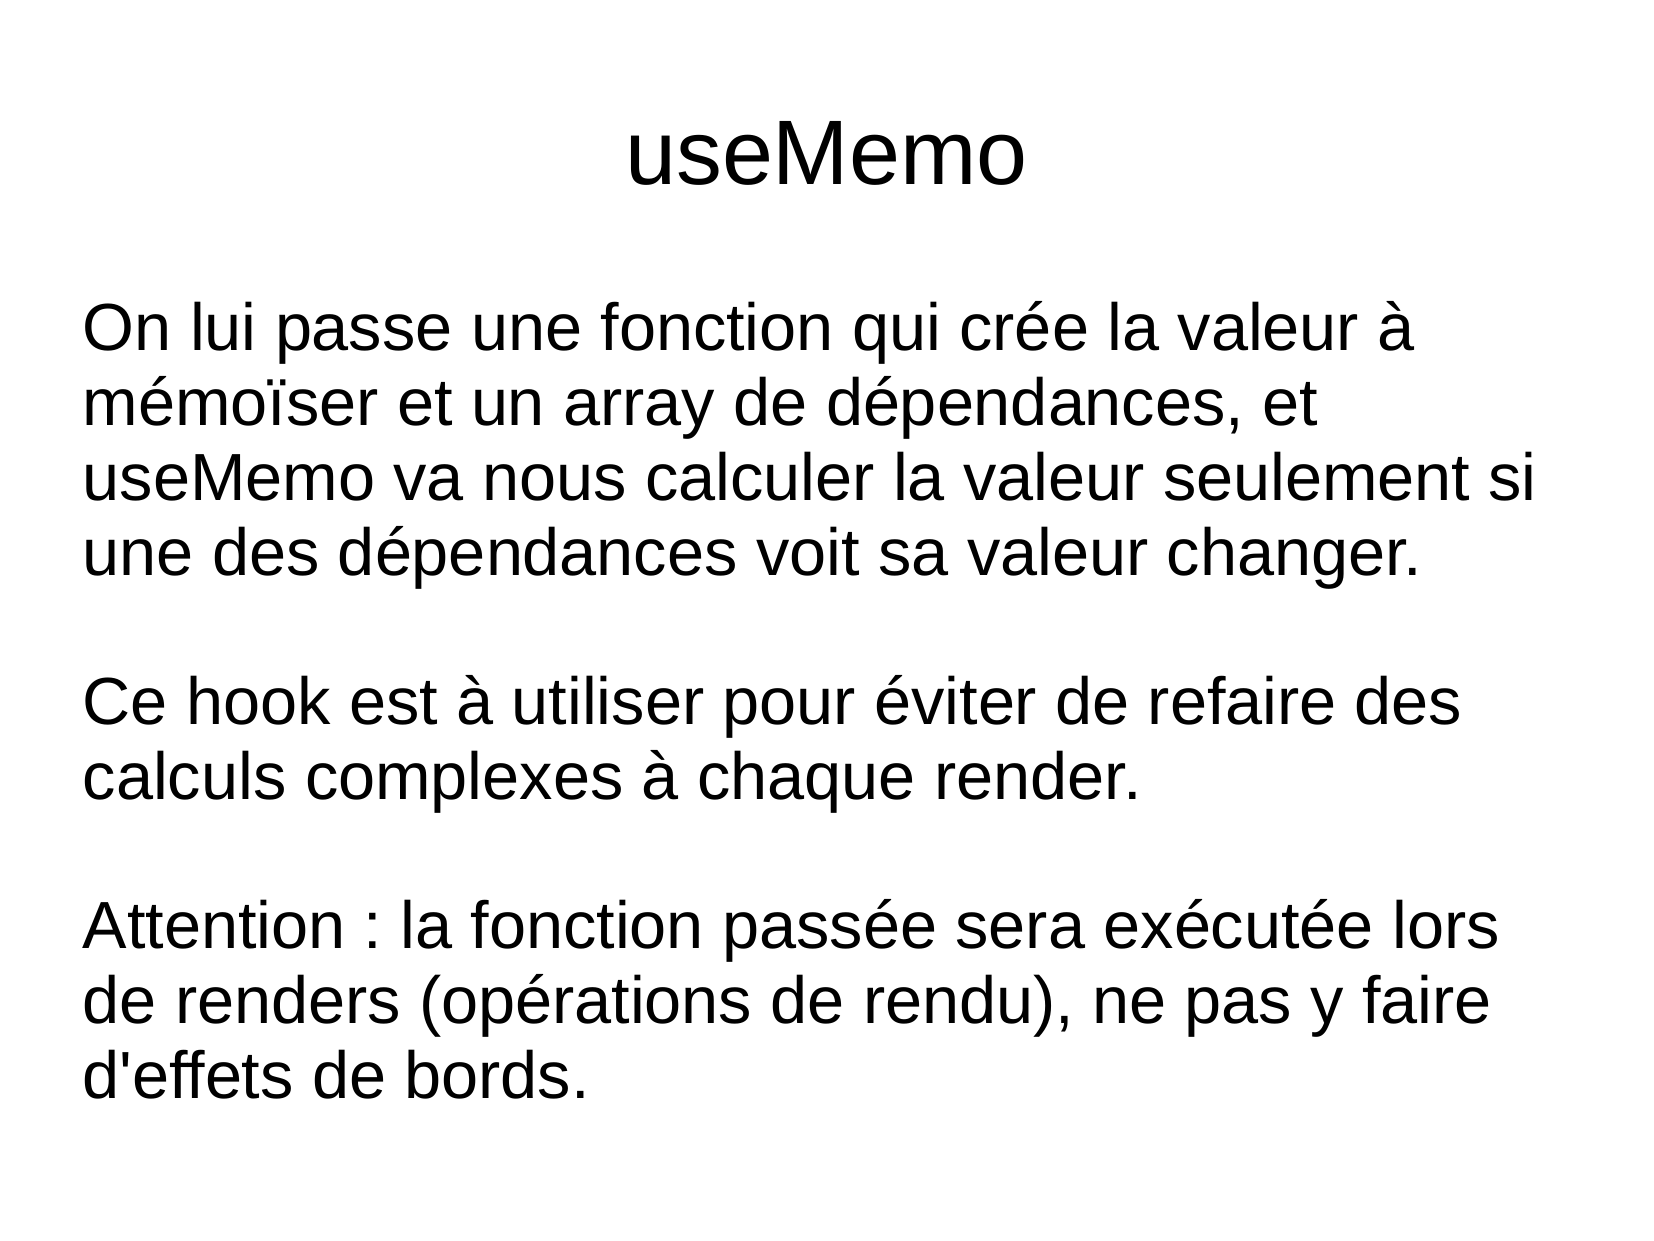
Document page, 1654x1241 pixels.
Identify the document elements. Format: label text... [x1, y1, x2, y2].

title useMemo [82, 49, 1571, 257]
subtitle On lui passe une fonction qui crée la valeur à mémoïser et un array de dépendances, et useMemo va nous calculer la valeur seulement si une des dépendances voit sa valeur changer. Ce hook est à utiliser pour éviter de refaire des calculs complexes à chaque render. Attention : la fonction passée sera exécutée lors de renders (opérations de rendu), ne pas y faire d'effets de bords. [82, 290, 1571, 1188]
